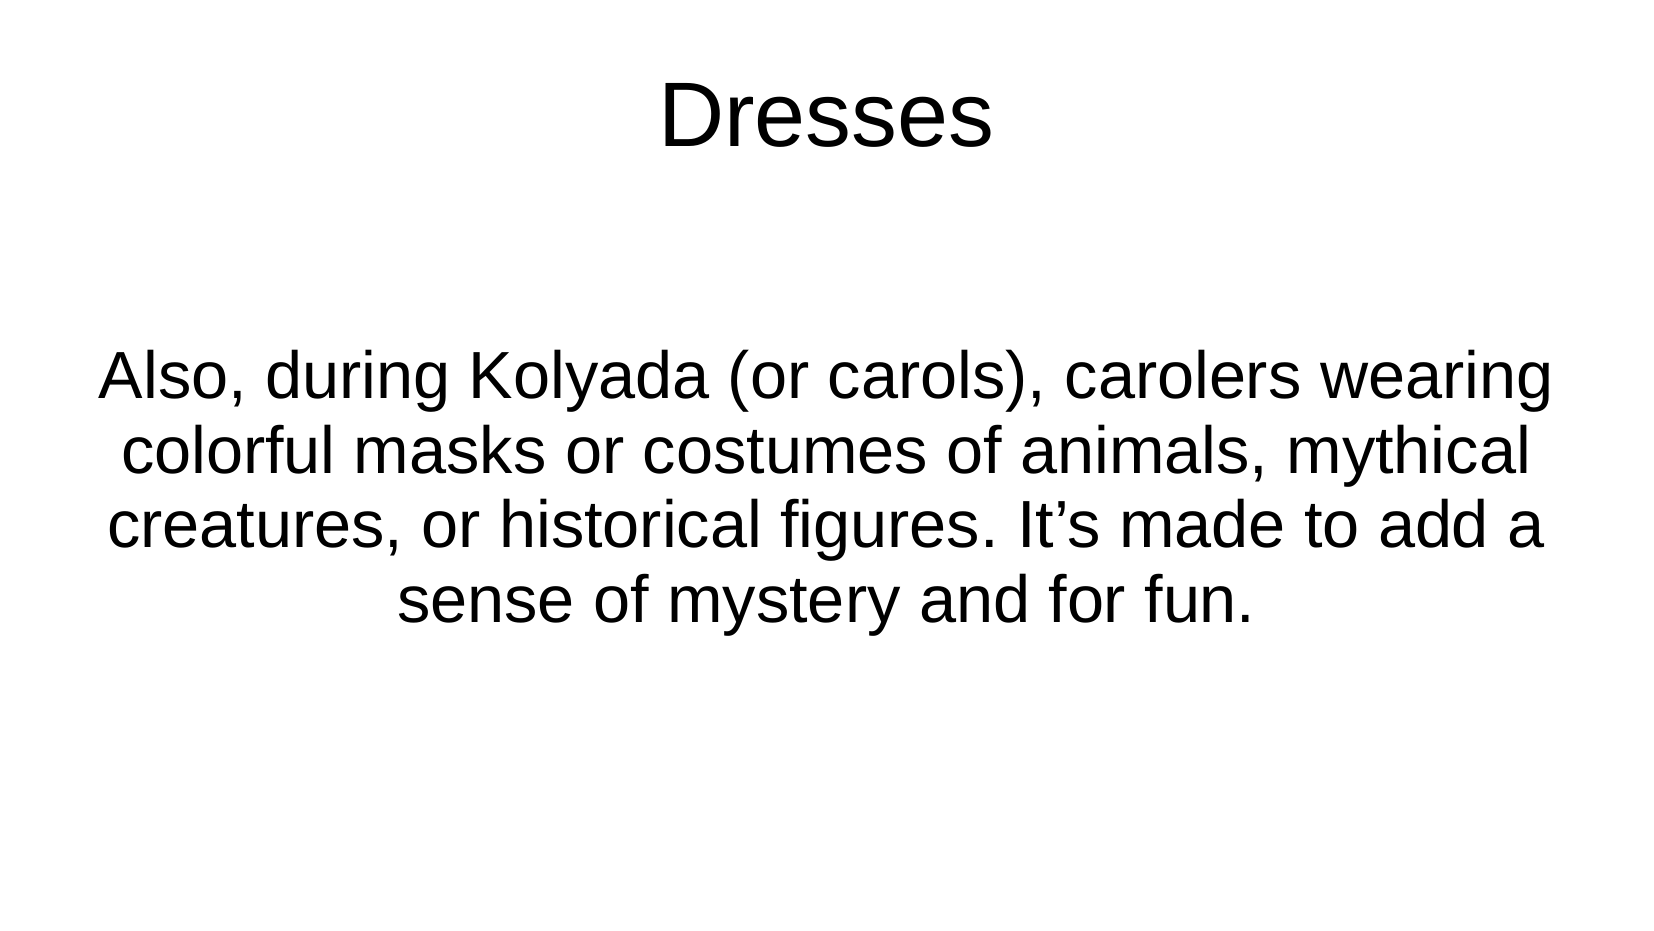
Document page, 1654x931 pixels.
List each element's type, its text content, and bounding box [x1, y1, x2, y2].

subtitle Also, during Kolyada (or carols), carolers wearing colorful masks or costumes of animals, mythical creatures, or historical figures. It’s made to add a sense of mystery and for fun. [82, 217, 1571, 758]
title Dresses [82, 37, 1571, 193]
